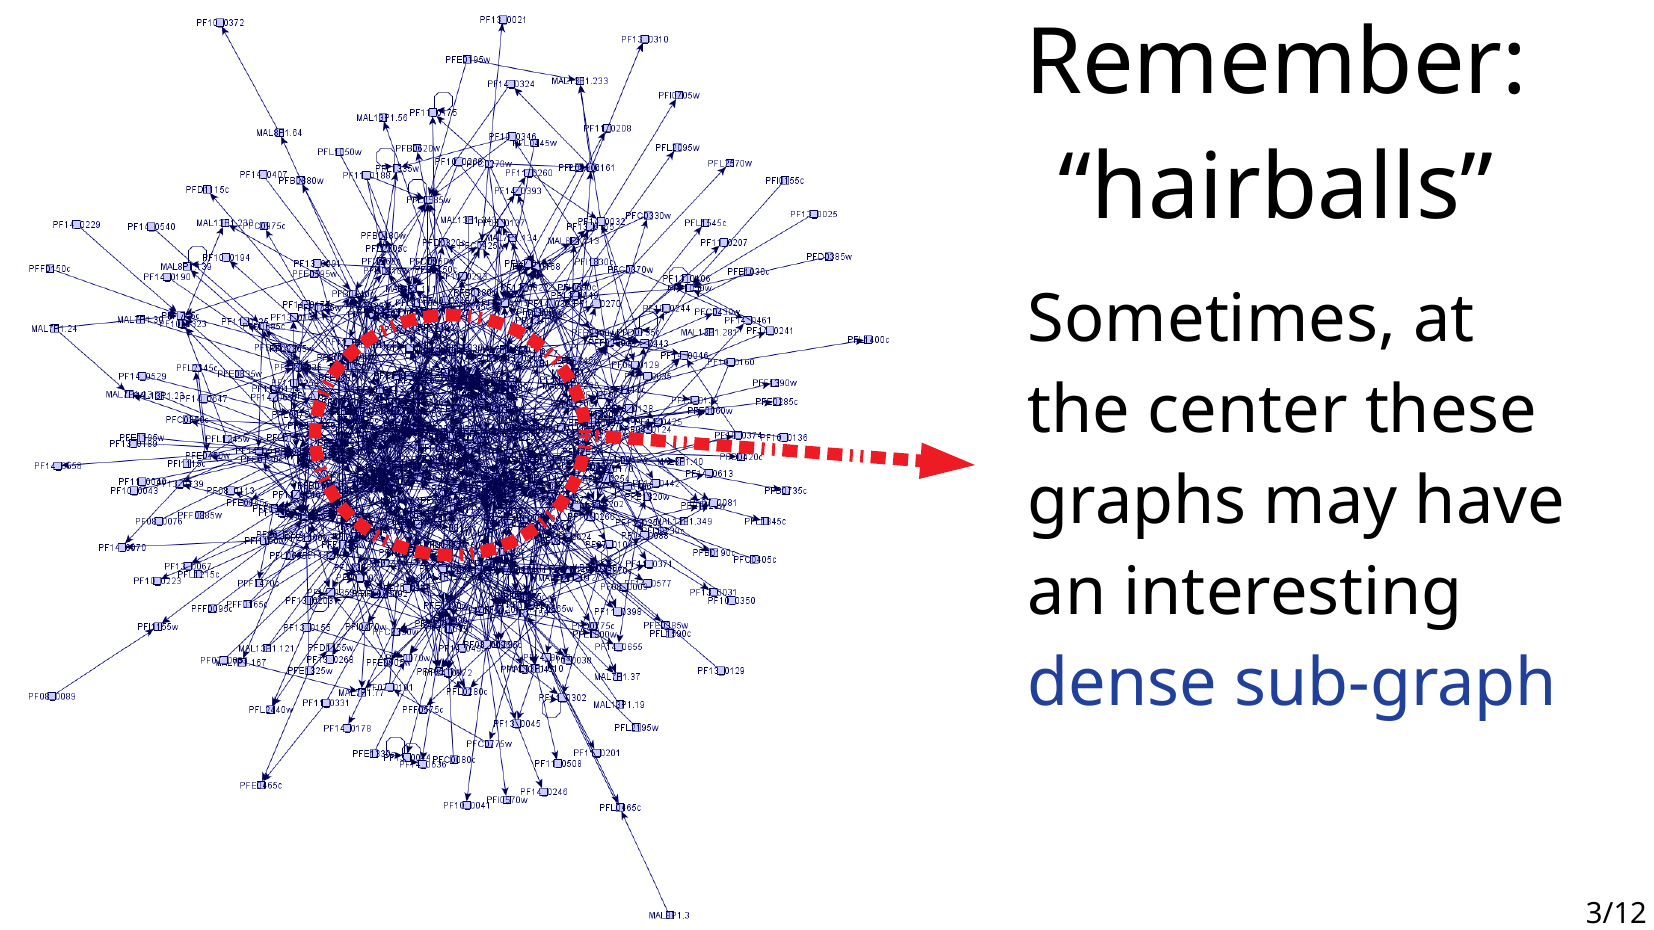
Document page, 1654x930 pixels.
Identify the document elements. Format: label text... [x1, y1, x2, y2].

list Sometimes, at the center these graphs may have an interesting dense sub-graph [1027, 270, 1576, 811]
picture [15, 1, 901, 930]
title Remember: “hairballs” [901, 1, 1653, 241]
